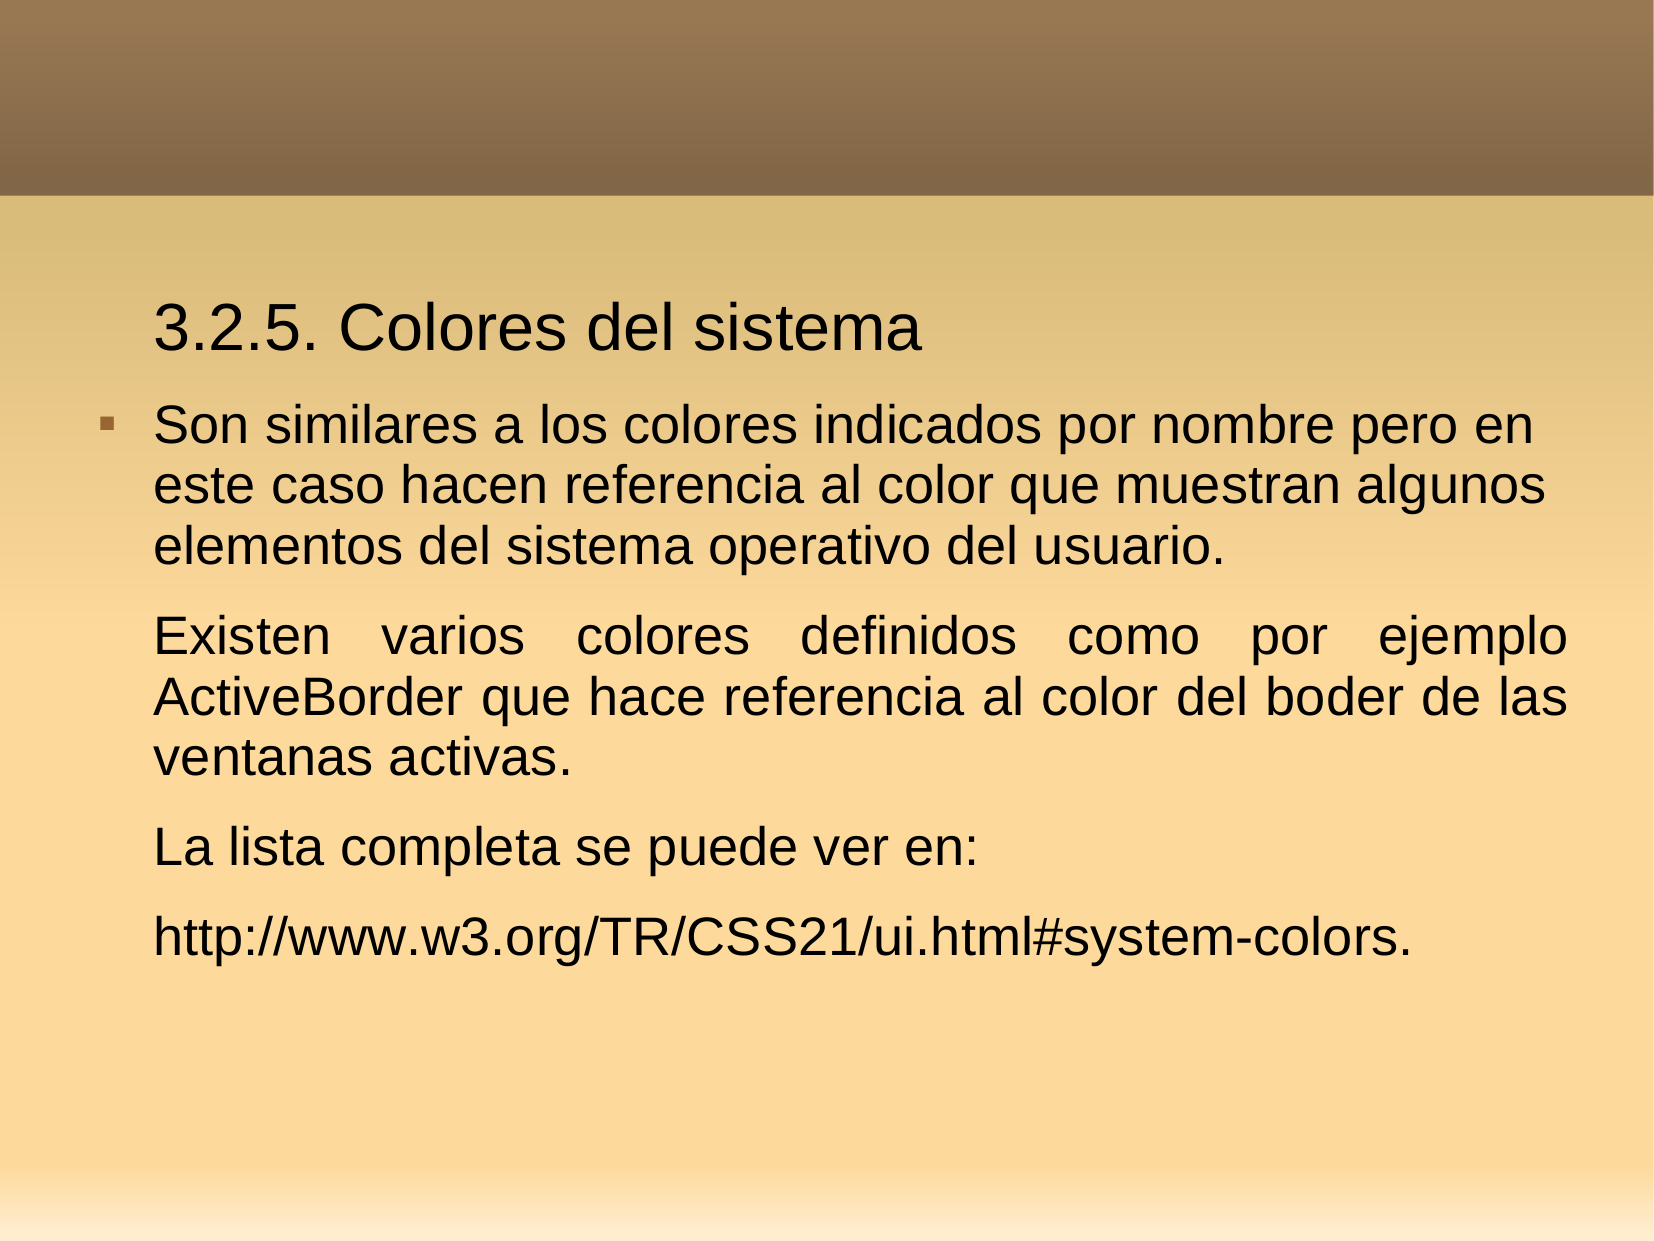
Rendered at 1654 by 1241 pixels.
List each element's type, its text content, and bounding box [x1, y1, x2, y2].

list 3.2.5. Colores del sistema Son similares a los colores indicados por nombre pero en este caso hacen referencia al color que muestran algunos elementos del sistema operativo del usuario. Existen varios colores definidos como por ejemplo ActiveBorder que hace referencia al color del boder de las ventanas activas. La lista completa se puede ver en: http://www.w3.org/TR/CSS21/ui.html#system-colors. [82, 290, 1571, 1094]
picture [0, 0, 1654, 1241]
